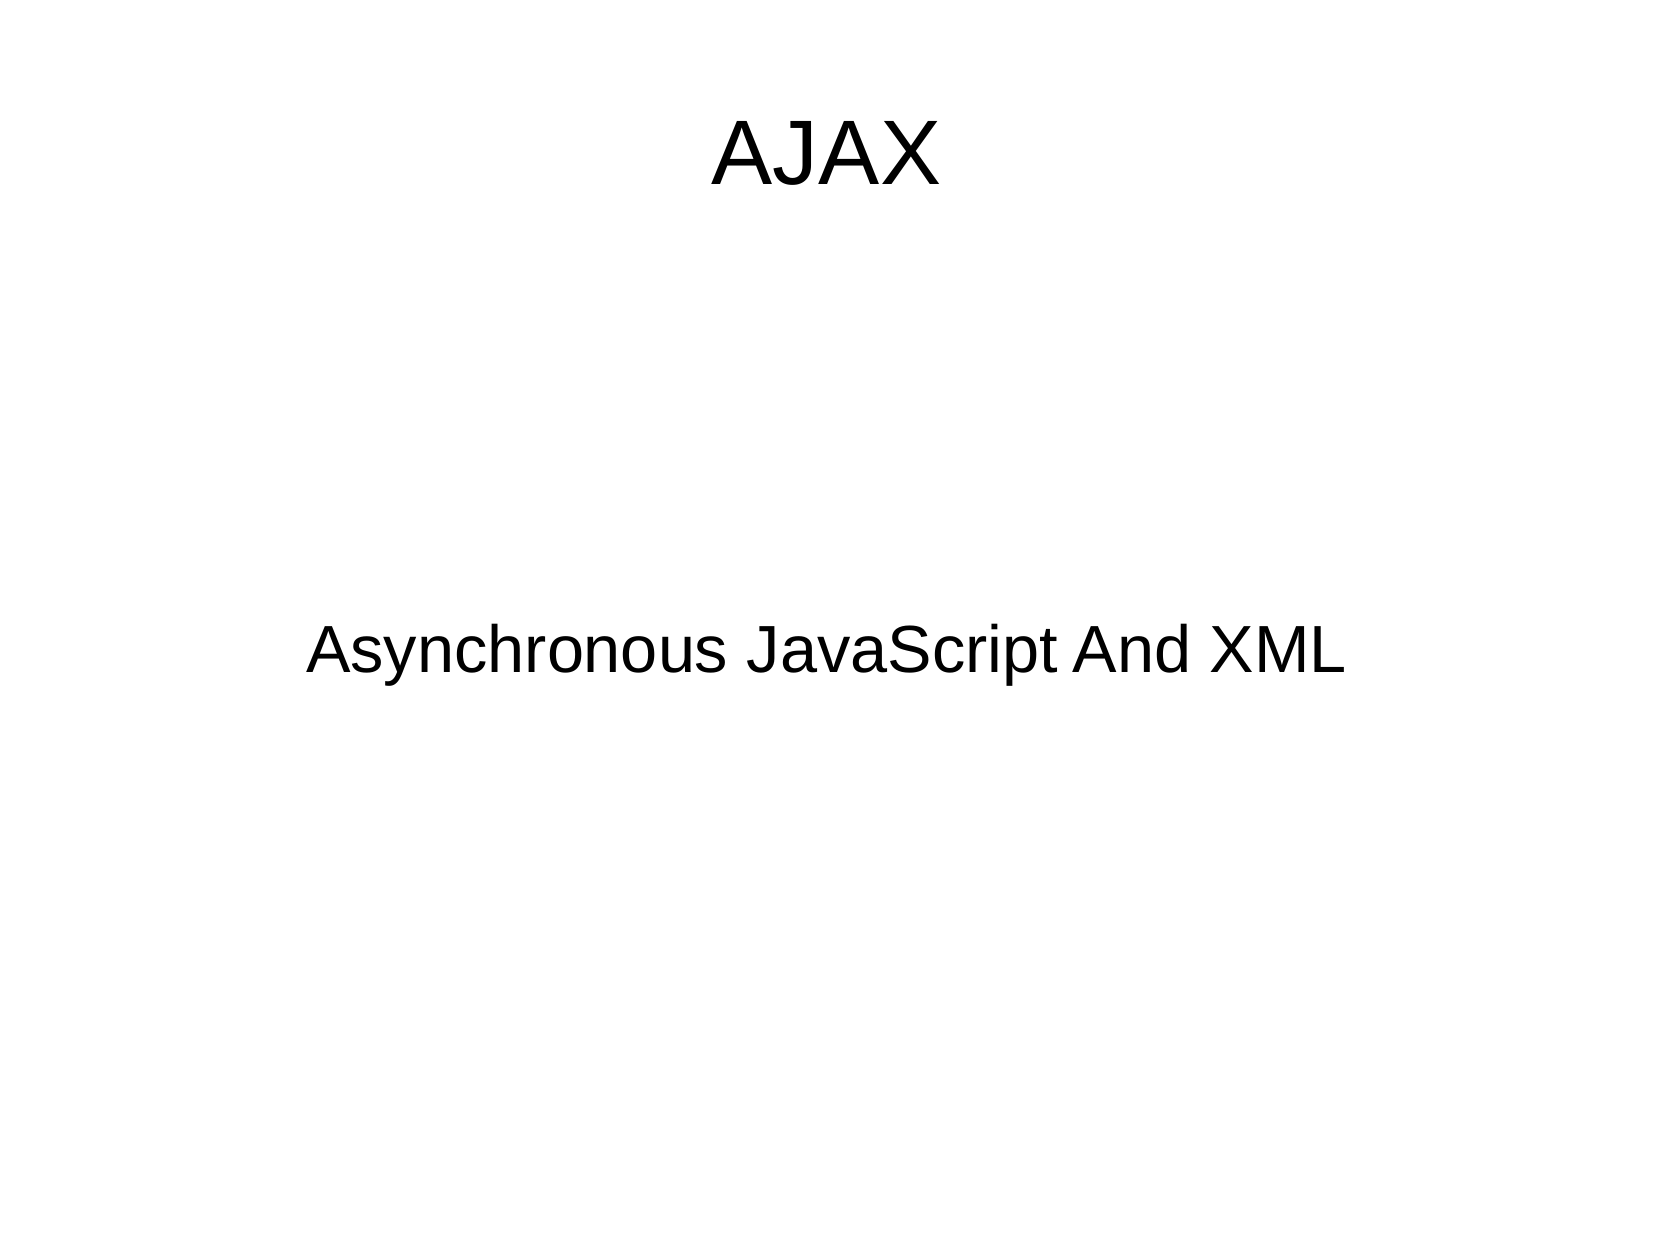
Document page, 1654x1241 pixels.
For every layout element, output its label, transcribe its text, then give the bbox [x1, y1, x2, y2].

title AJAX [82, 49, 1571, 257]
subtitle Asynchronous JavaScript And XML [82, 290, 1571, 1010]
